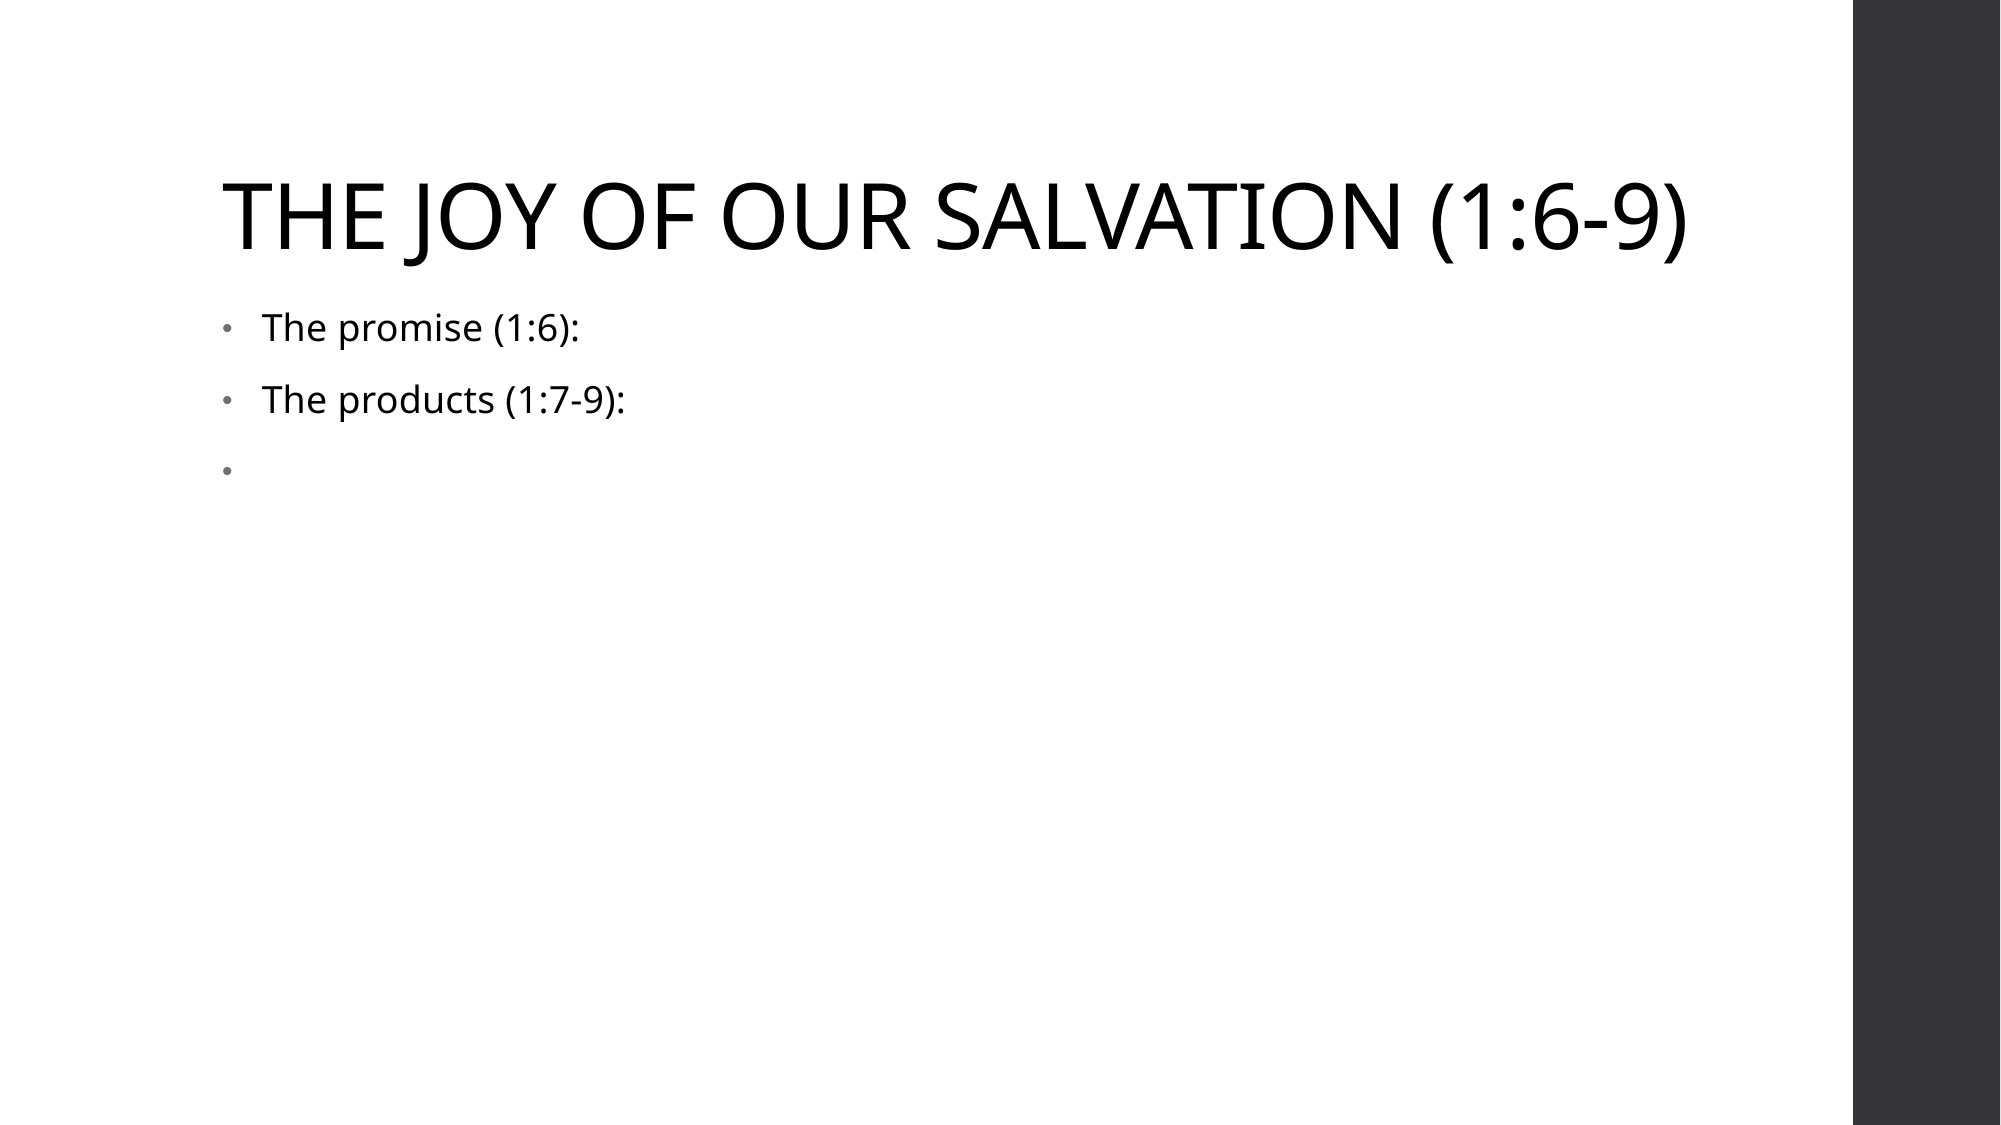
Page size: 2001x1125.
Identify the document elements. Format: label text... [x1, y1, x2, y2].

title THE JOY OF OUR SALVATION (1:6-9) [206, 60, 1797, 278]
list The promise (1:6): The products (1:7-9): [206, 299, 1617, 1014]
